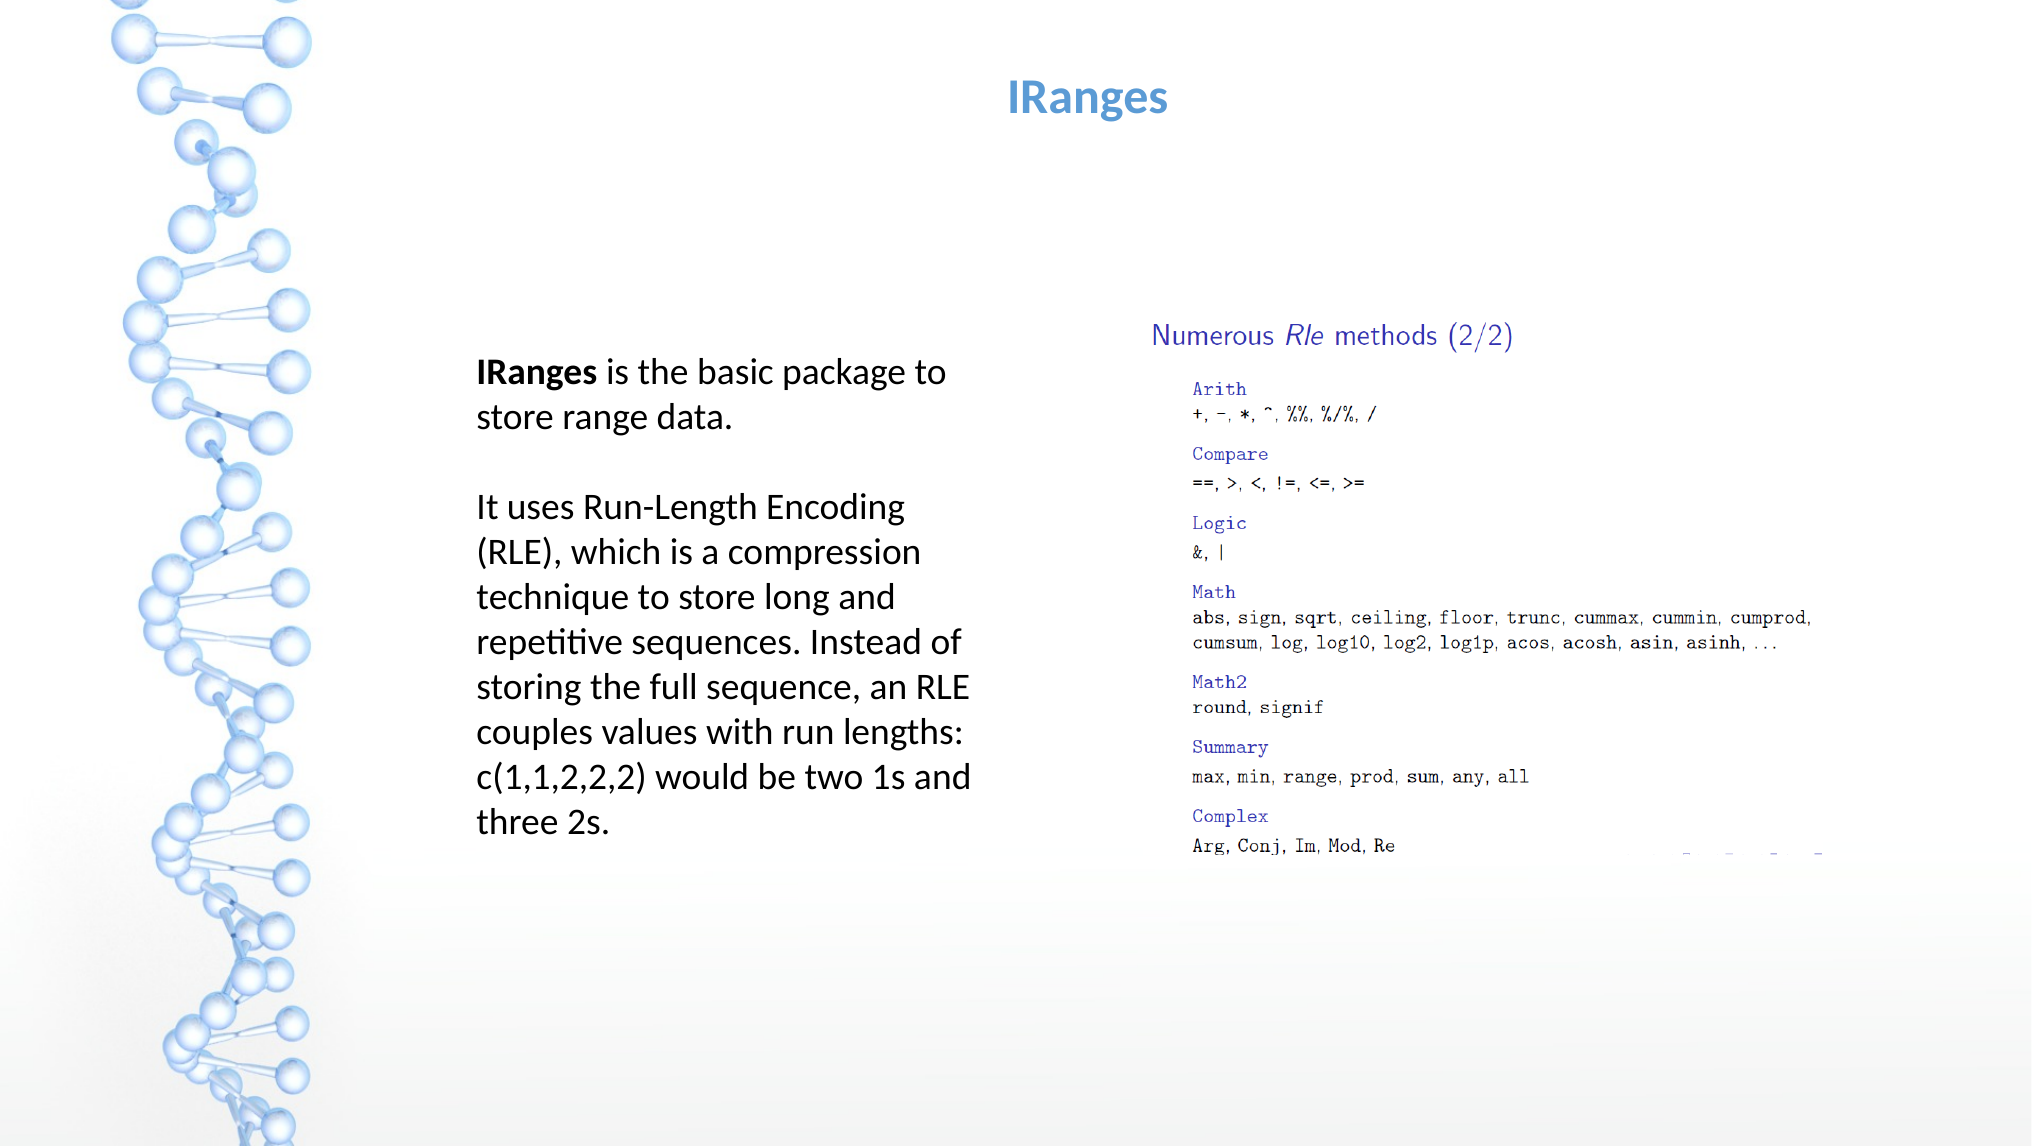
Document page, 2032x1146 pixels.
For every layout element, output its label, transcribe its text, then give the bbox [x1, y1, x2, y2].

text_box IRanges is the basic package to store range data. It uses Run-Length Encoding (RLE), which is a compression technique to store long and repetitive sequences. Instead of storing the full sequence, an RLE couples values with run lengths: c(1,1,2,2,2) would be two 1s and three 2s. [461, 339, 1008, 855]
text_box IRanges [992, 55, 1198, 132]
picture [1143, 313, 1823, 855]
